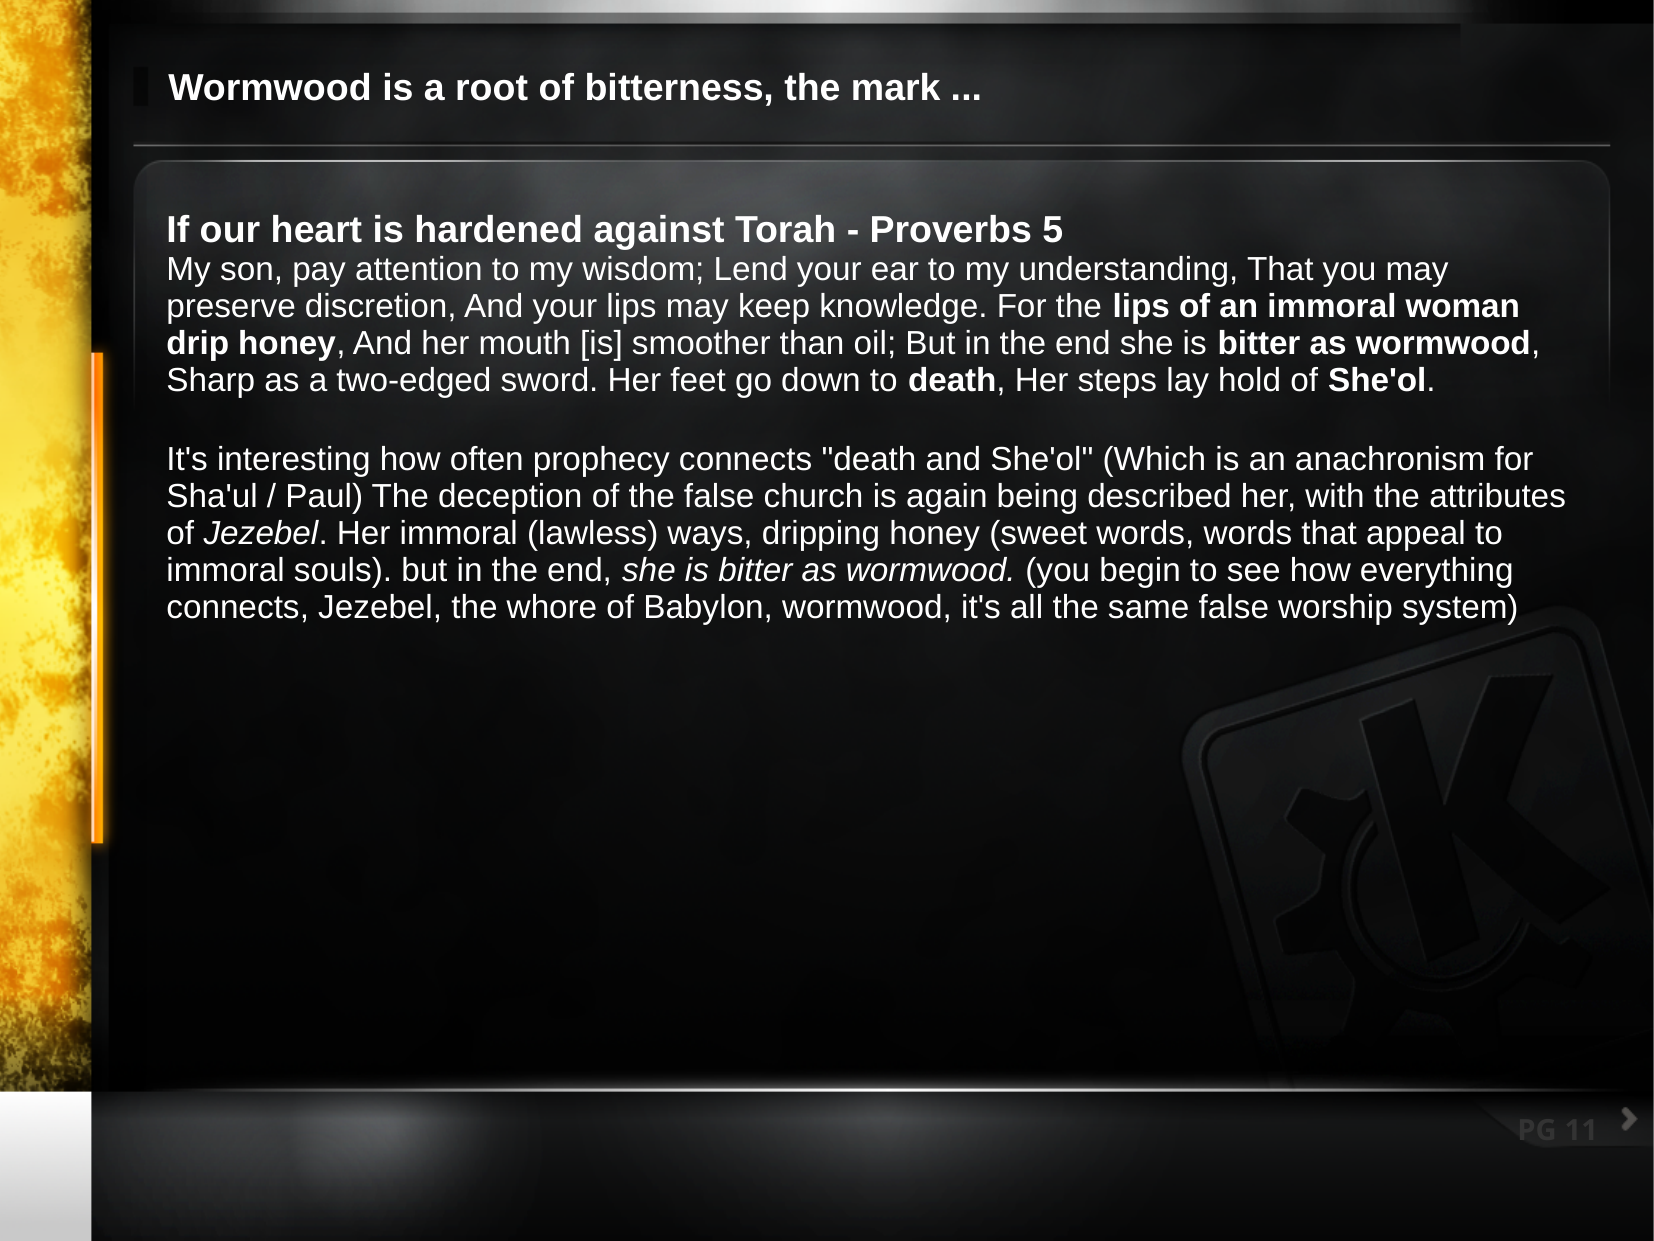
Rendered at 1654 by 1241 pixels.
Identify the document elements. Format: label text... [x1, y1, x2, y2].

list If our heart is hardened against Torah - Proverbs 5 My son, pay attention to my wisdom; Lend your ear to my understanding, That you may preserve discretion, And your lips may keep knowledge. For the lips of an immoral woman drip honey, And her mouth [is] smoother than oil; But in the end she is bitter as wormwood, Sharp as a two-edged sword. Her feet go down to death, Her steps lay hold of She'ol. It's interesting how often prophecy connects "death and She'ol" (Which is an anachronism for Sha'ul / Paul) The deception of the false church is again being described her, with the attributes of Jezebel. Her immoral (lawless) ways, dripping honey (sweet words, words that appeal to immoral souls). but in the end, she is bitter as wormwood. (you begin to see how everything connects, Jezebel, the whore of Babylon, wormwood, it's all the same false worship system) [151, 200, 1587, 995]
picture [0, 0, 1654, 1241]
title Wormwood is a root of bitterness, the mark ... [153, 59, 1589, 119]
